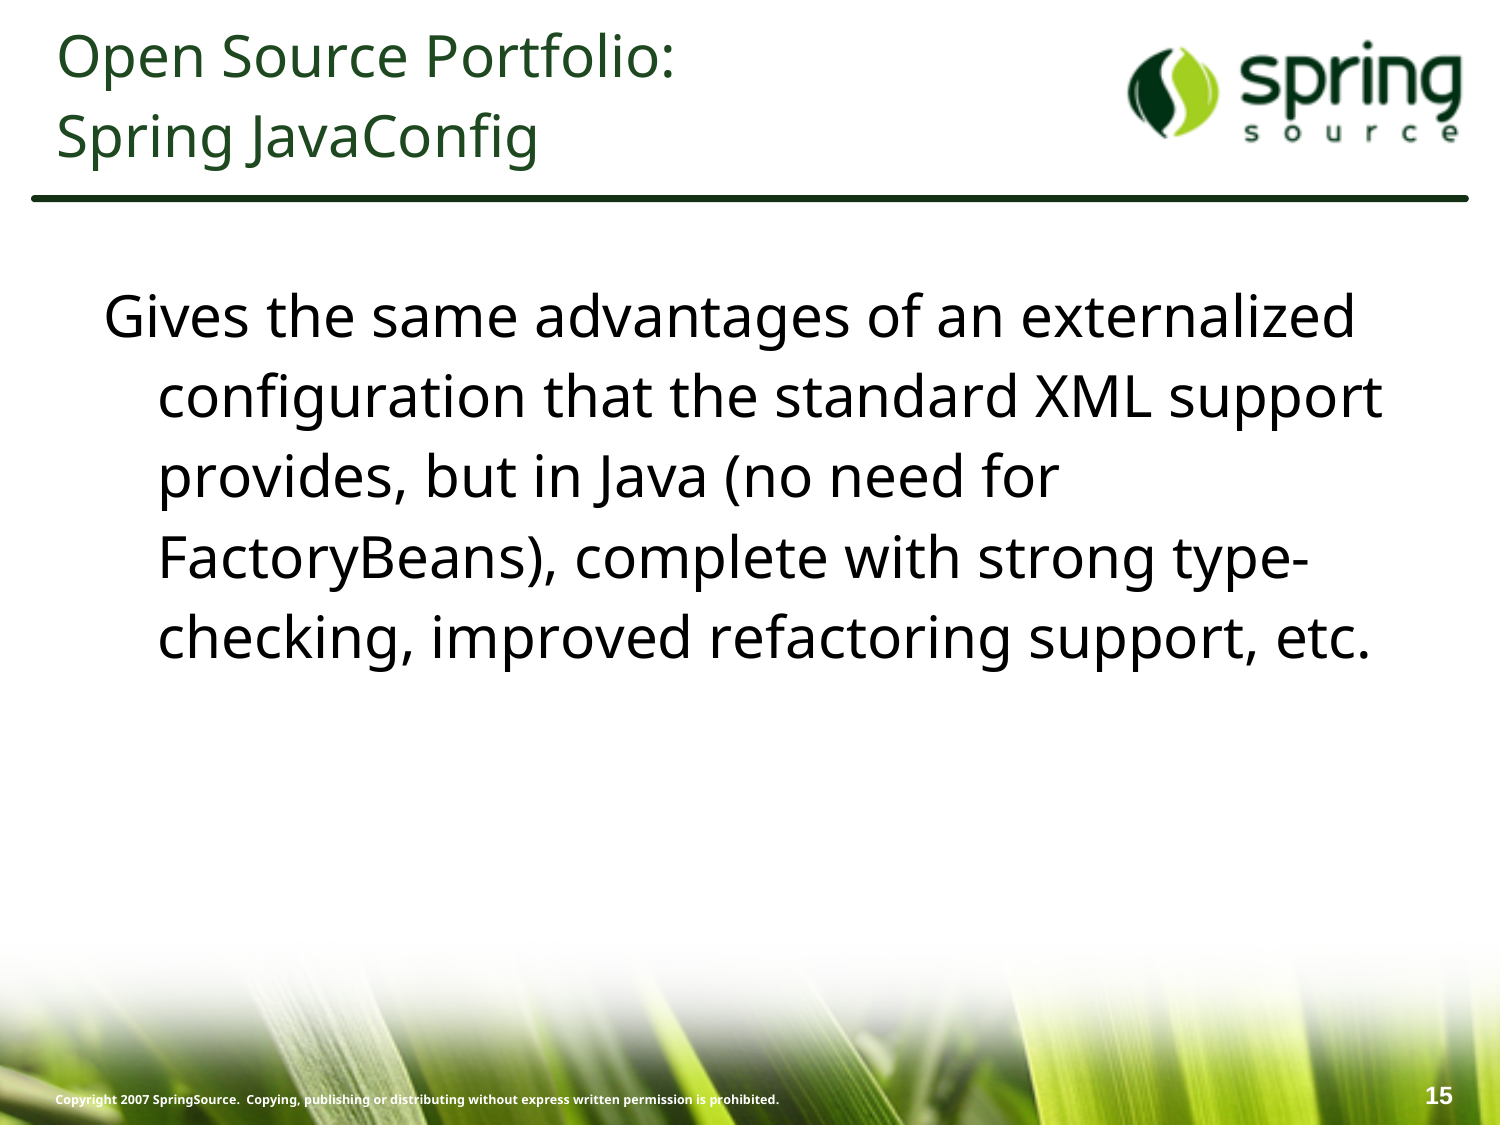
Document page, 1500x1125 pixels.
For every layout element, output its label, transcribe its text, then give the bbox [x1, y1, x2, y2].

picture [1093, 32, 1500, 158]
text_box Open Source Portfolio: Spring JavaConfig [56, 10, 1088, 178]
picture [0, 941, 1500, 1125]
text_box Gives the same advantages of an externalized configuration that the standard XML support provides, but in Java (no need for FactoryBeans), complete with strong type-checking, improved refactoring support, etc. [103, 274, 1393, 922]
